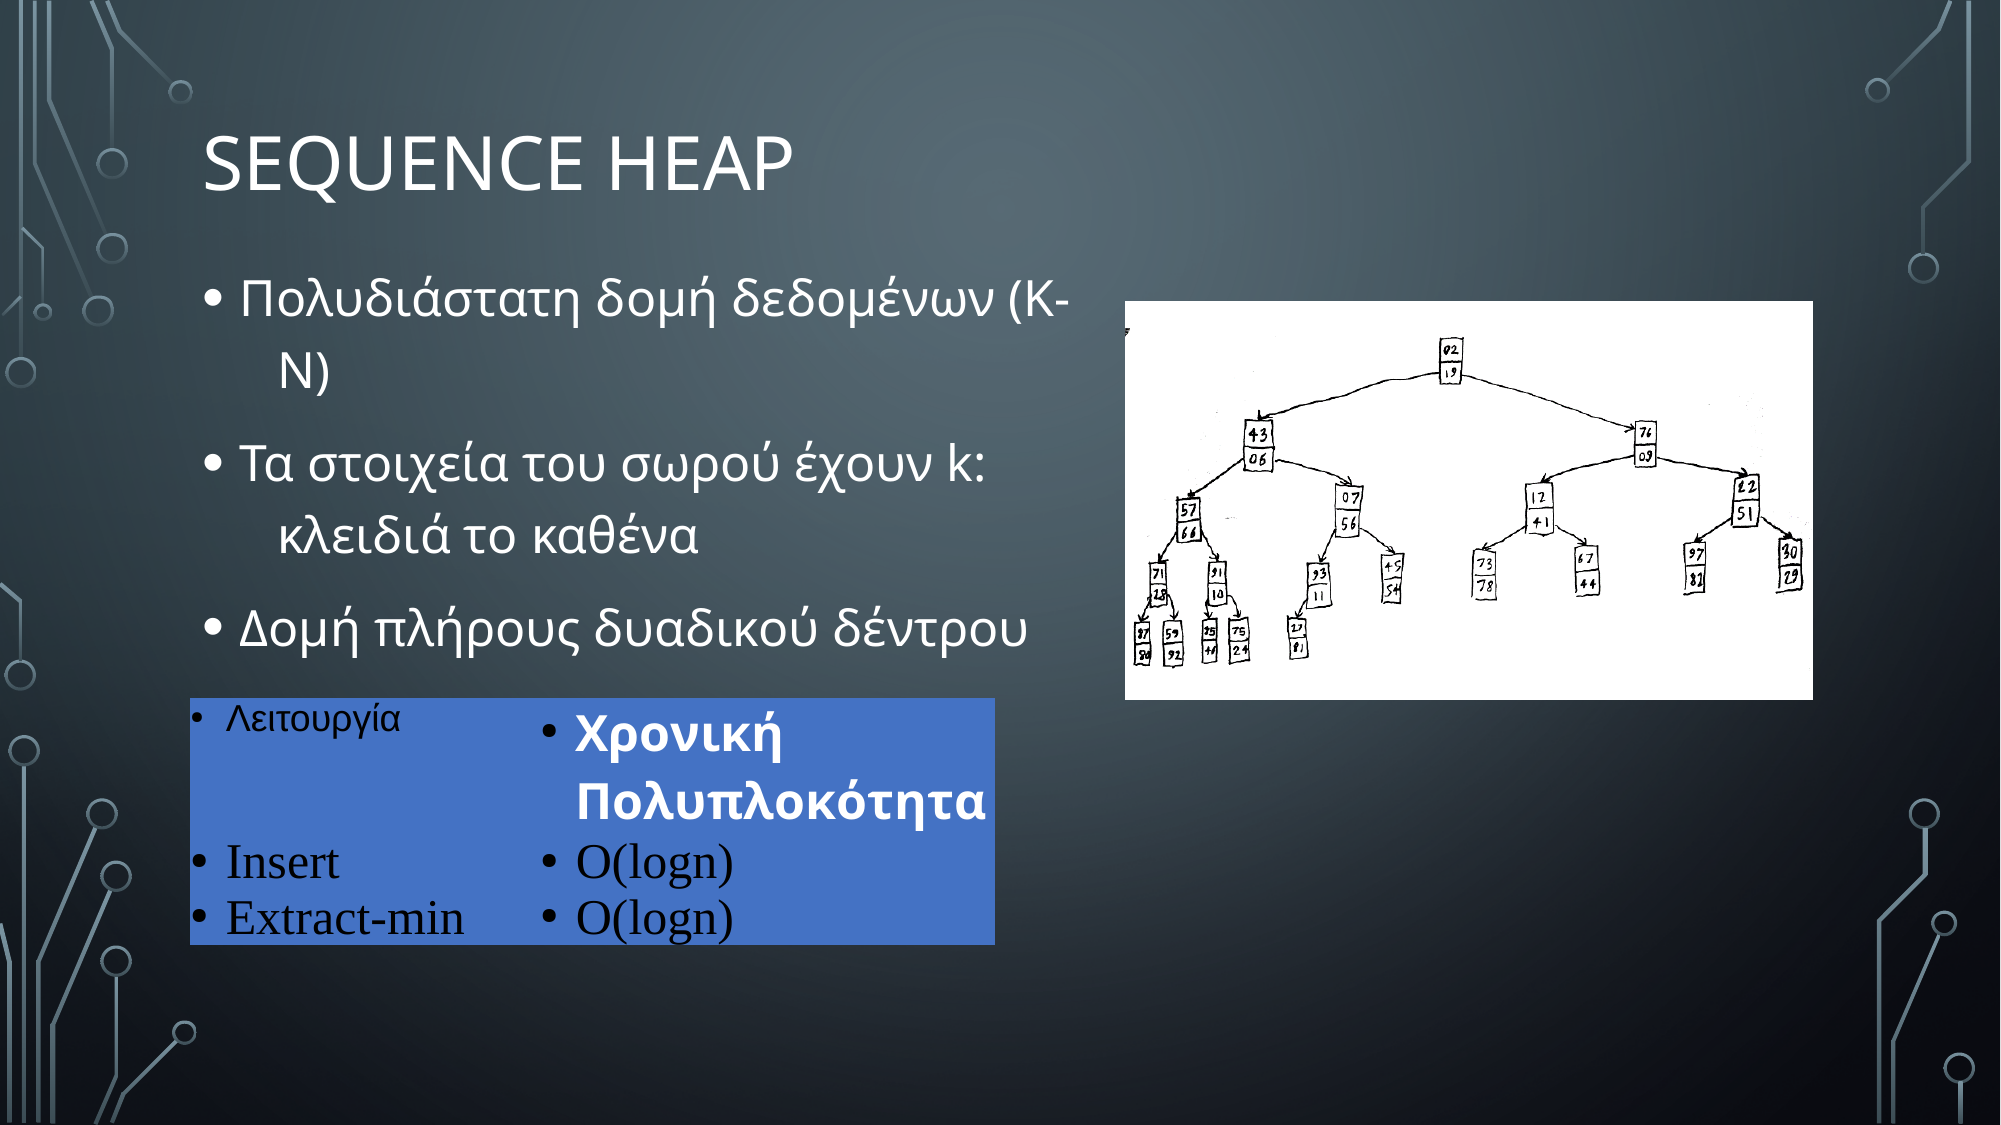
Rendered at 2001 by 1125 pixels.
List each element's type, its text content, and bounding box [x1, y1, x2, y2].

table_header Χρονική Πολυπλοκότητα [540, 698, 995, 834]
title SEQUENCE HEAP [187, 101, 1813, 231]
list Πολυδιάστατη δομή δεδομένων (K-N) Τα στοιχεία του σωρού έχουν k: κλειδιά το καθένα Δομή πλήρους δυαδικού δέντρου Λειτουργίες: [187, 247, 1107, 912]
table_cell O(logn) [540, 834, 995, 890]
picture [1125, 301, 1813, 700]
table_cell Extract-min [190, 890, 540, 945]
table_cell Insert [190, 834, 540, 890]
table_cell O(logn) [540, 890, 995, 945]
table_header Λειτουργία [190, 698, 540, 834]
